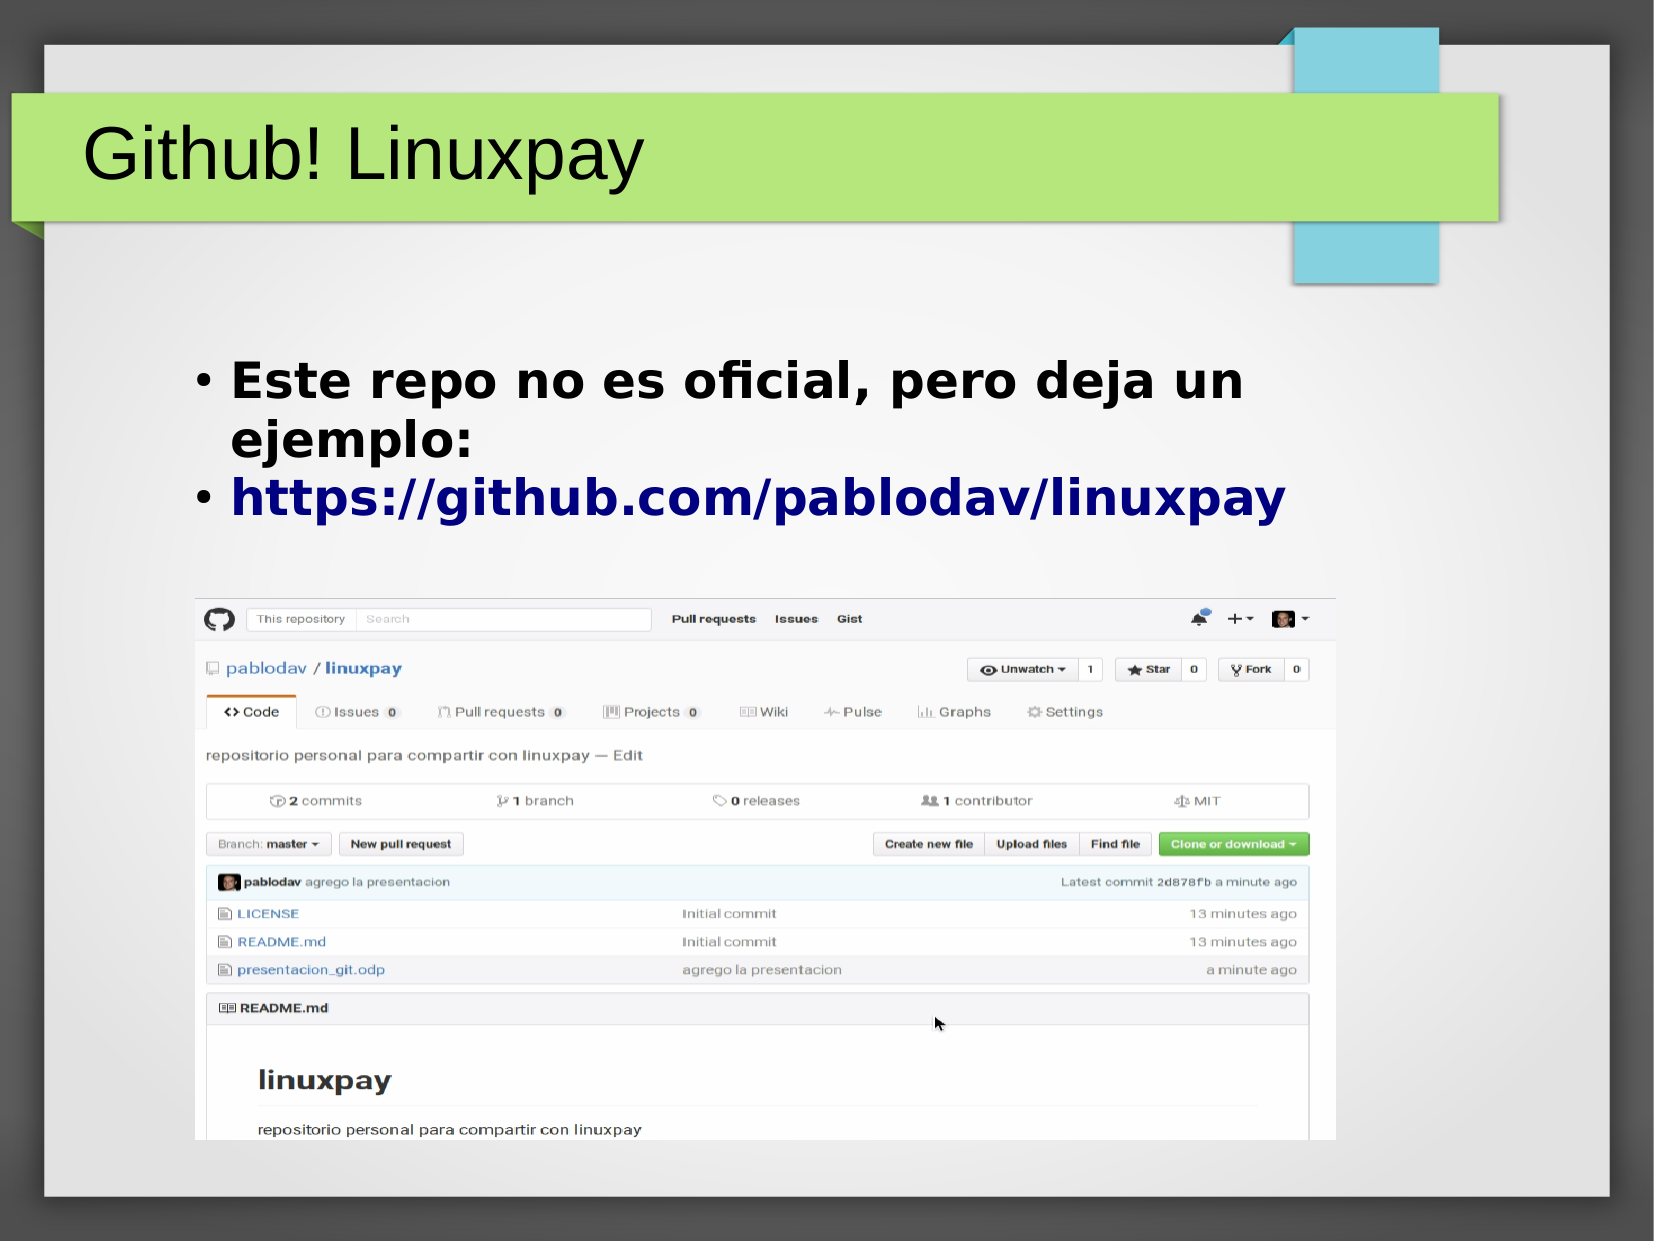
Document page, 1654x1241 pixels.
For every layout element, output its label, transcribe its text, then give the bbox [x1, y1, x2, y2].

picture [0, 0, 1654, 1241]
text_box Este repo no es oficial, pero deja un ejemplo: https://github.com/pablodav/linuxpay [180, 345, 1441, 541]
title Github! Linuxpay [82, 94, 1264, 213]
